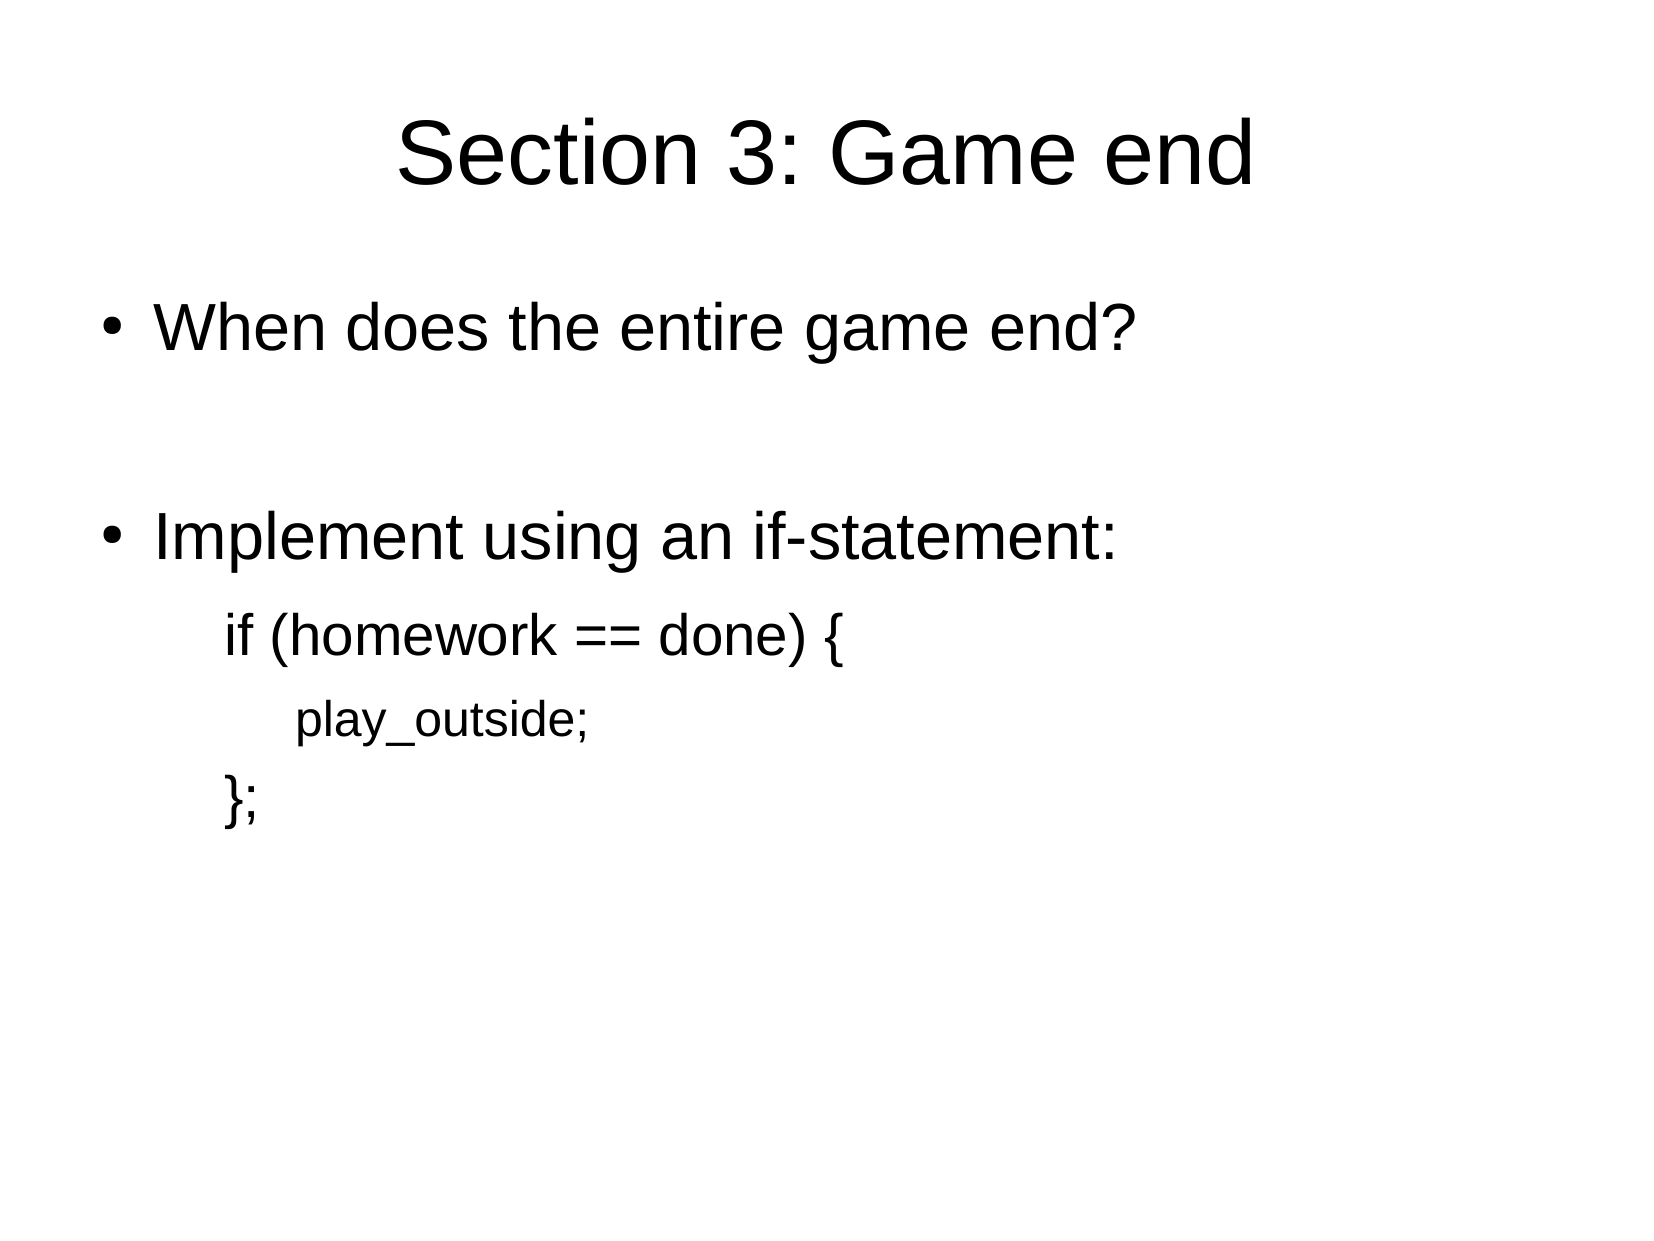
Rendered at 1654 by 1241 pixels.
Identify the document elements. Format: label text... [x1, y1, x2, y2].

list When does the entire game end? Implement using an if-statement: if (homework == done) { play_outside; }; [82, 290, 1571, 1010]
title Section 3: Game end [82, 49, 1571, 257]
